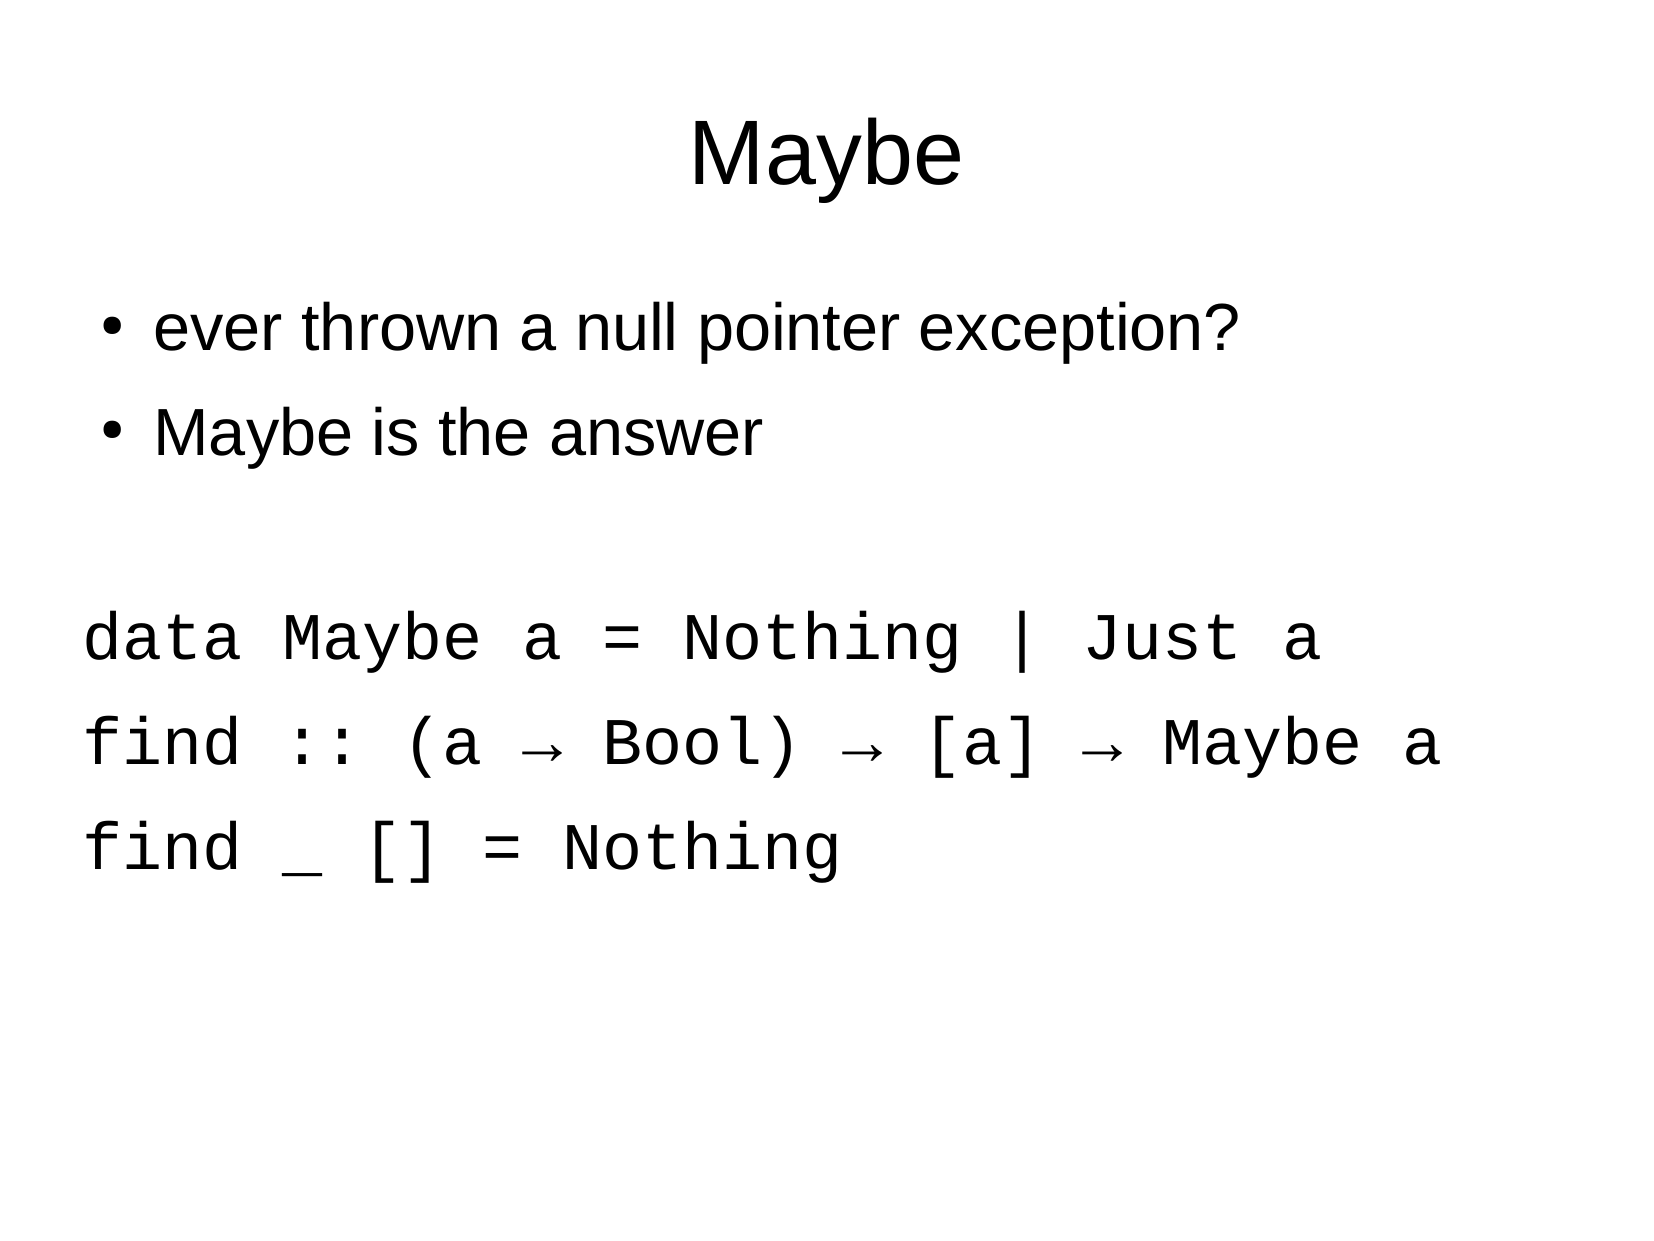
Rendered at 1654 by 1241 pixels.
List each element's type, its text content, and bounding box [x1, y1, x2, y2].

title Maybe [82, 49, 1571, 257]
list ever thrown a null pointer exception? Maybe is the answer data Maybe a = Nothing | Just a find :: (a → Bool) → [a] → Maybe a find _ [] = Nothing [82, 290, 1571, 1109]
